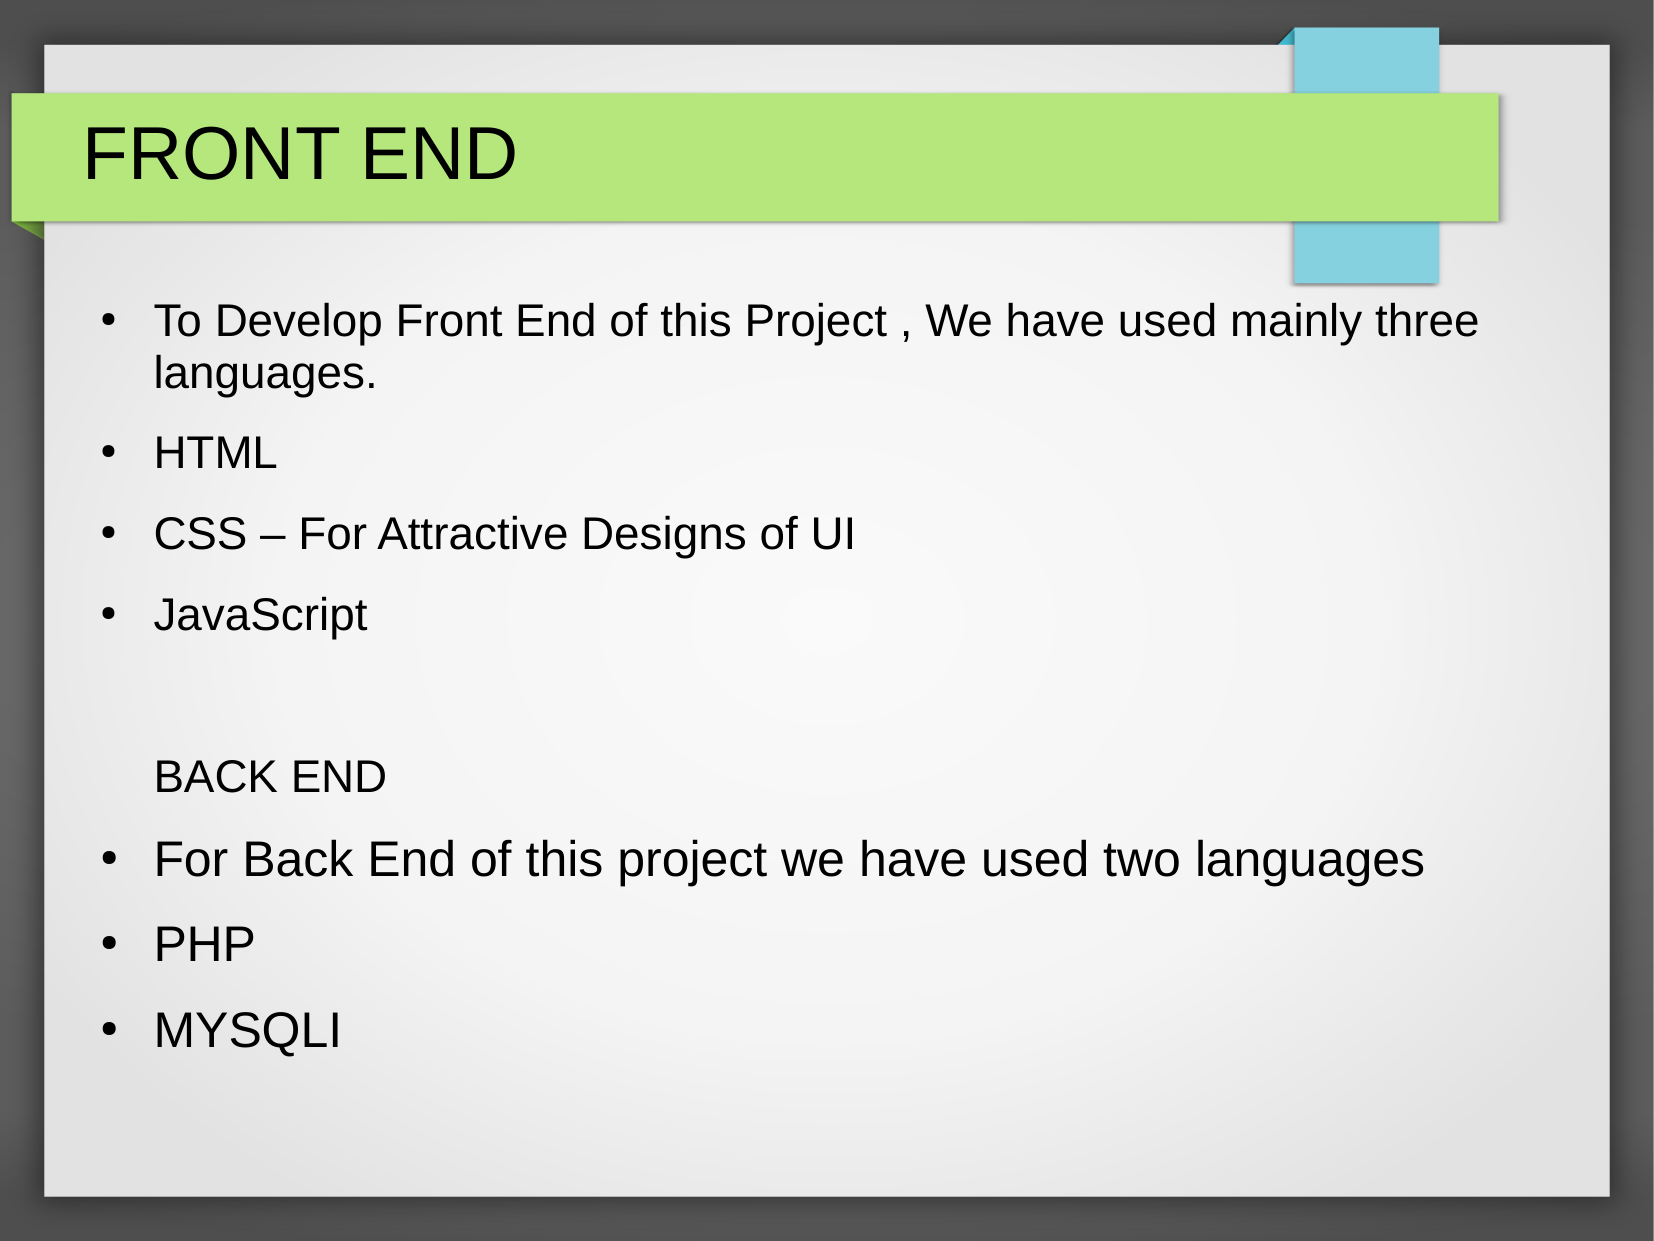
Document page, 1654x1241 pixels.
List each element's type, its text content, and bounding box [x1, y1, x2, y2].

list To Develop Front End of this Project , We have used mainly three languages. HTML CSS – For Attractive Designs of UI JavaScript BACK END For Back End of this project we have used two languages PHP MYSQLI [82, 295, 1571, 1134]
picture [0, 0, 1654, 1241]
title FRONT END [82, 94, 1264, 213]
